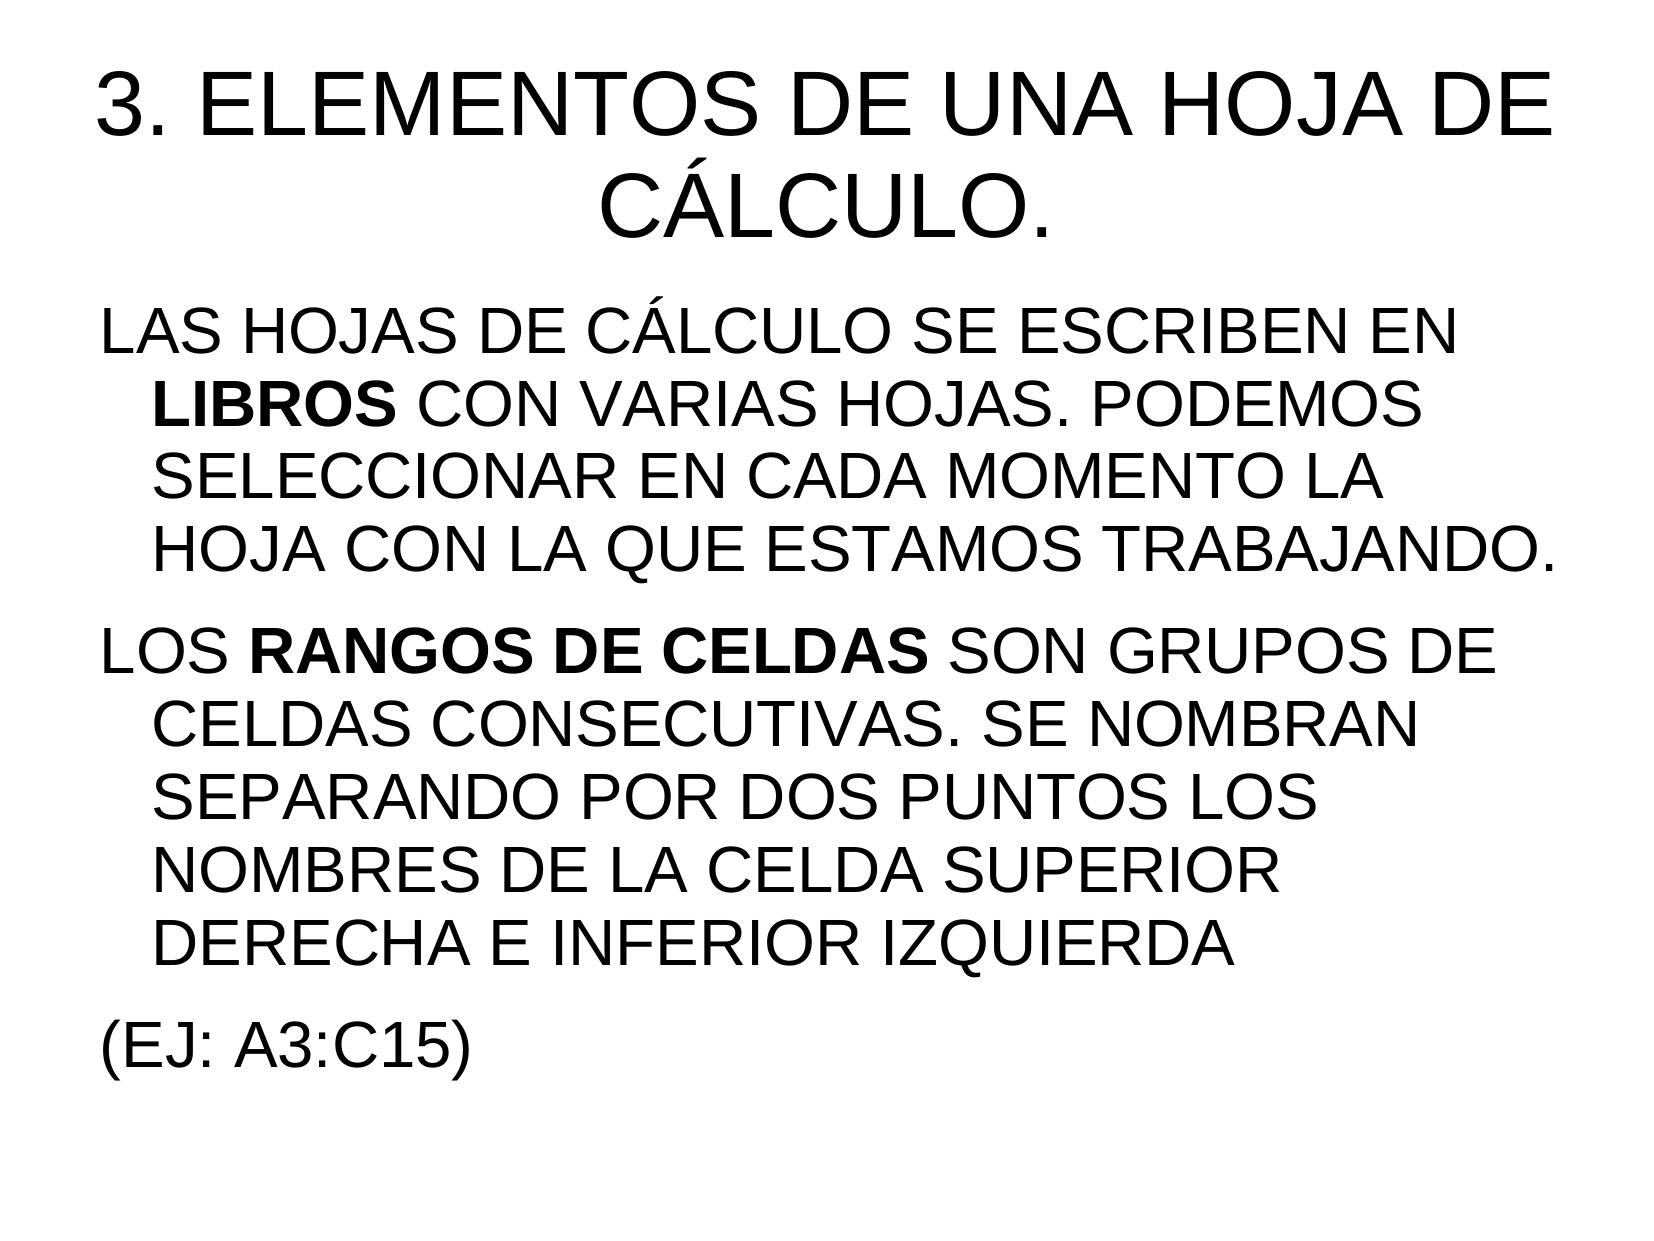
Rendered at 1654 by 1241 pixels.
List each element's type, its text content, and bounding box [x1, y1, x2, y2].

title 3. ELEMENTOS DE UNA HOJA DE CÁLCULO. [82, 47, 1571, 259]
list LAS HOJAS DE CÁLCULO SE ESCRIBEN EN LIBROS CON VARIAS HOJAS. PODEMOS SELECCIONAR EN CADA MOMENTO LA HOJA CON LA QUE ESTAMOS TRABAJANDO. LOS RANGOS DE CELDAS SON GRUPOS DE CELDAS CONSECUTIVAS. SE NOMBRAN SEPARANDO POR DOS PUNTOS LOS NOMBRES DE LA CELDA SUPERIOR DERECHA E INFERIOR IZQUIERDA (EJ: A3:C15) [82, 290, 1571, 1109]
